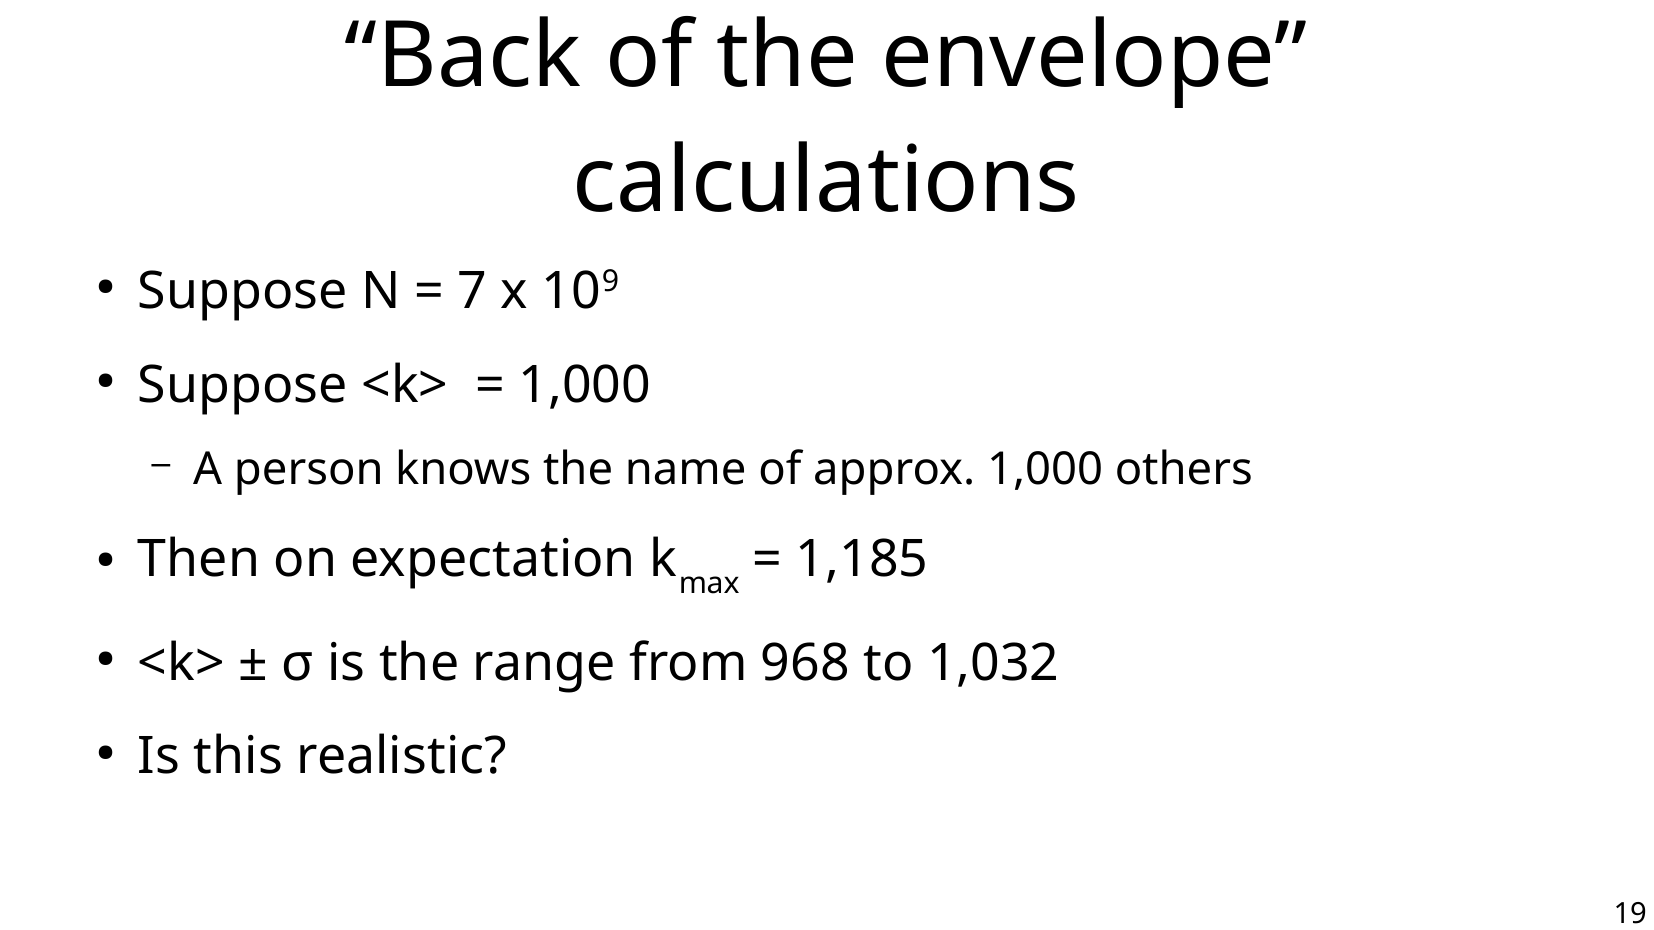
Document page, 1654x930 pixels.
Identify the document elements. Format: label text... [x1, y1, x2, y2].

list Suppose N = 7 x 109 Suppose <k> = 1,000 A person knows the name of approx. 1,000 others Then on expectation kmax = 1,185 <k> ± σ is the range from 968 to 1,032 Is this realistic? [82, 252, 1571, 793]
title “Back of the envelope” calculations [82, 1, 1571, 225]
